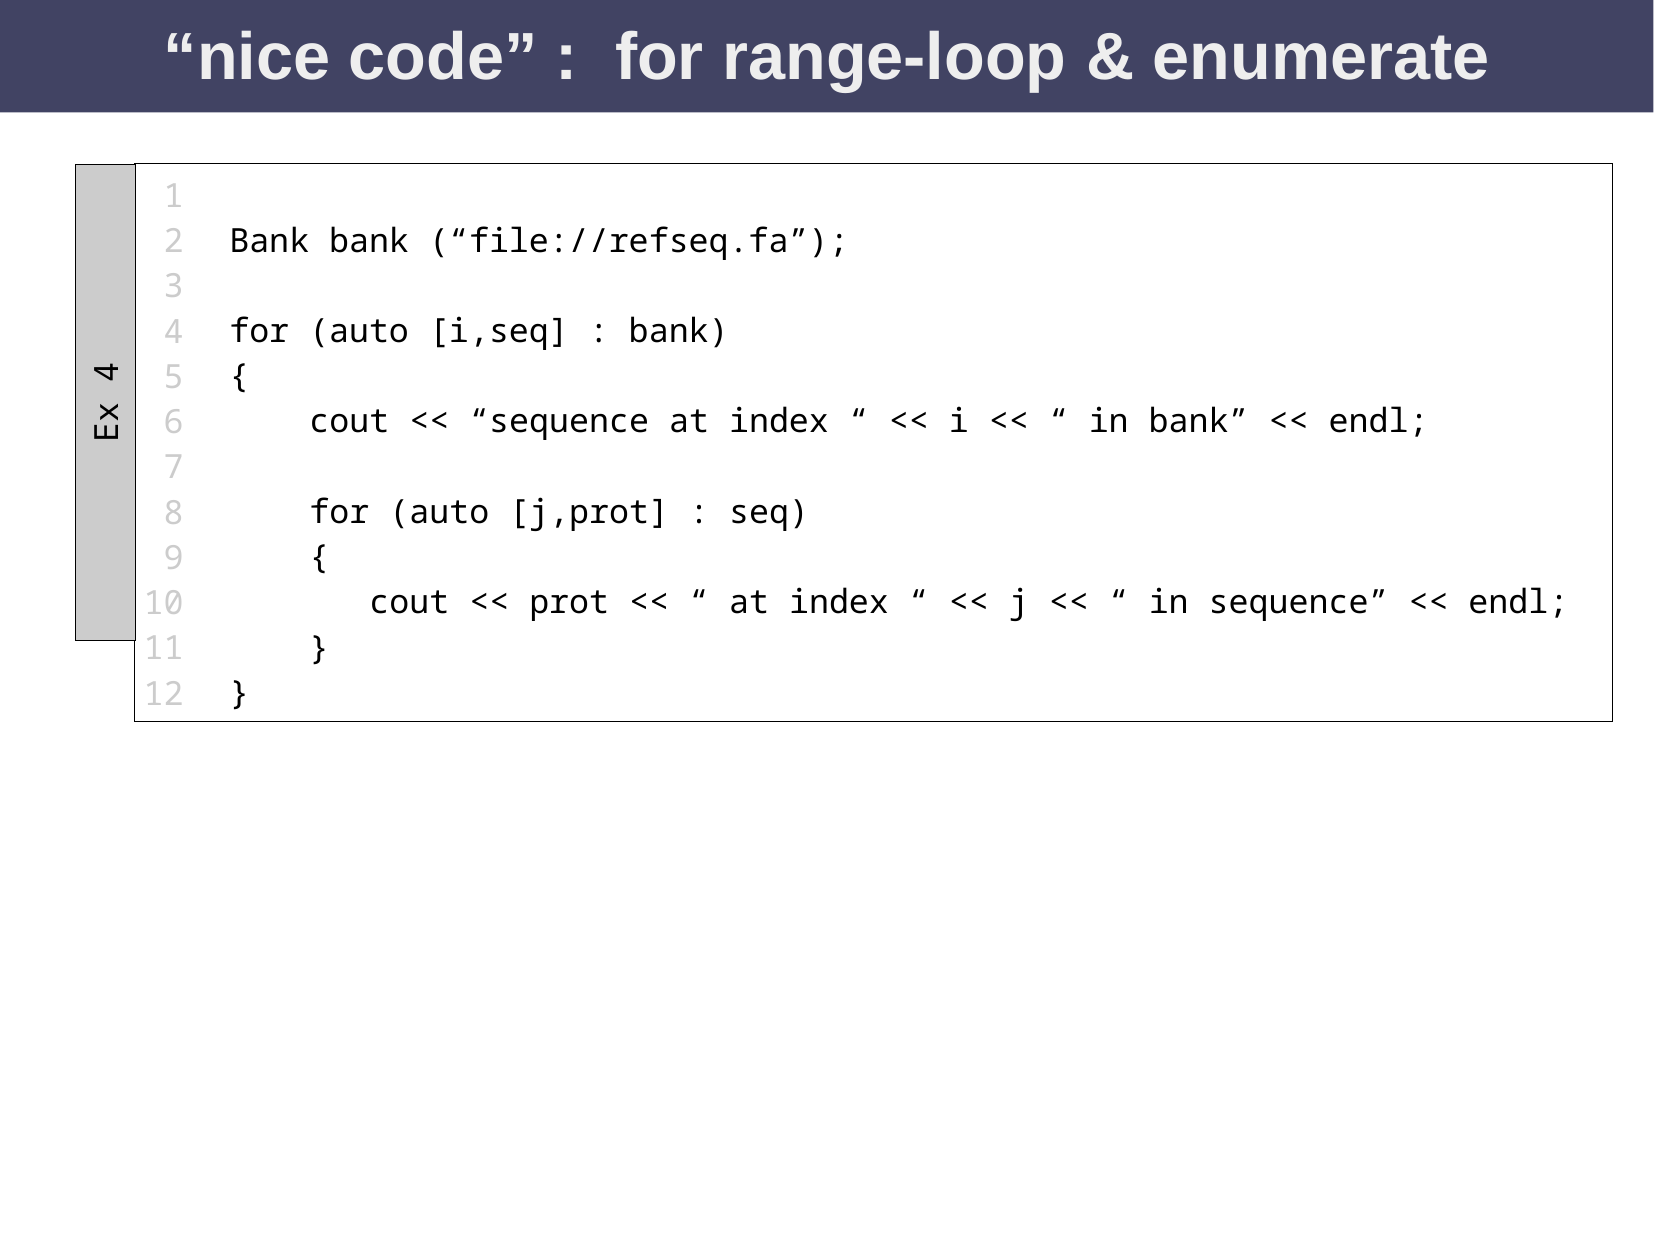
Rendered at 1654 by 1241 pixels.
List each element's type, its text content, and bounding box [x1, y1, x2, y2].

text_box 1 2 3 4 5 6 7 8 9 10 11 12 [128, 164, 204, 652]
text_box “nice code” : for range-loop & enumerate [0, 0, 1654, 113]
text_box Ex 4 [75, 164, 128, 641]
text_box Bank bank (“file://refseq.fa”); for (auto [i,seq] : bank) { cout << “sequence at index “ << i << “ in bank” << endl; for (auto [j,prot] : seq) { cout << prot << “ at index “ << j << “ in sequence” << endl; } } [134, 163, 1613, 641]
